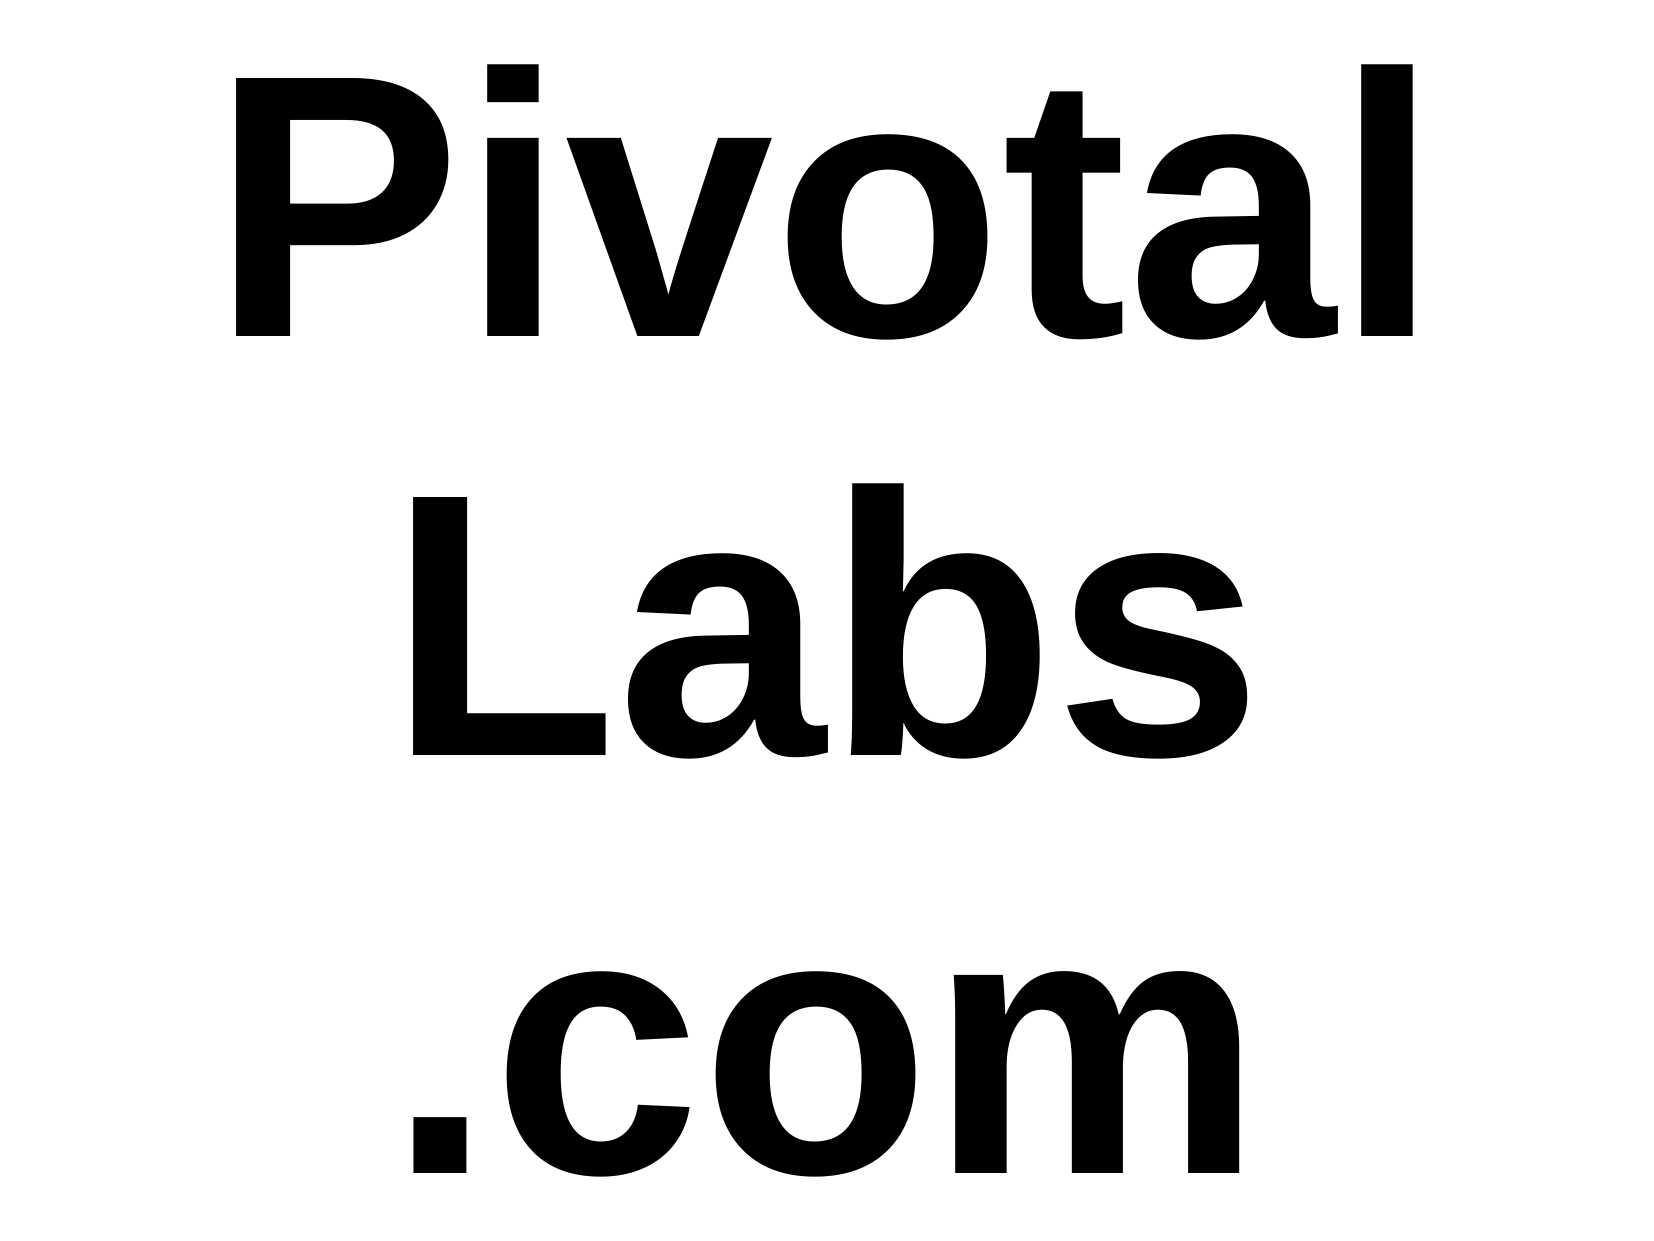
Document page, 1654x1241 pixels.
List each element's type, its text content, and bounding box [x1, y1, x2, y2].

title Pivotal Labs .com [82, 0, 1571, 1241]
